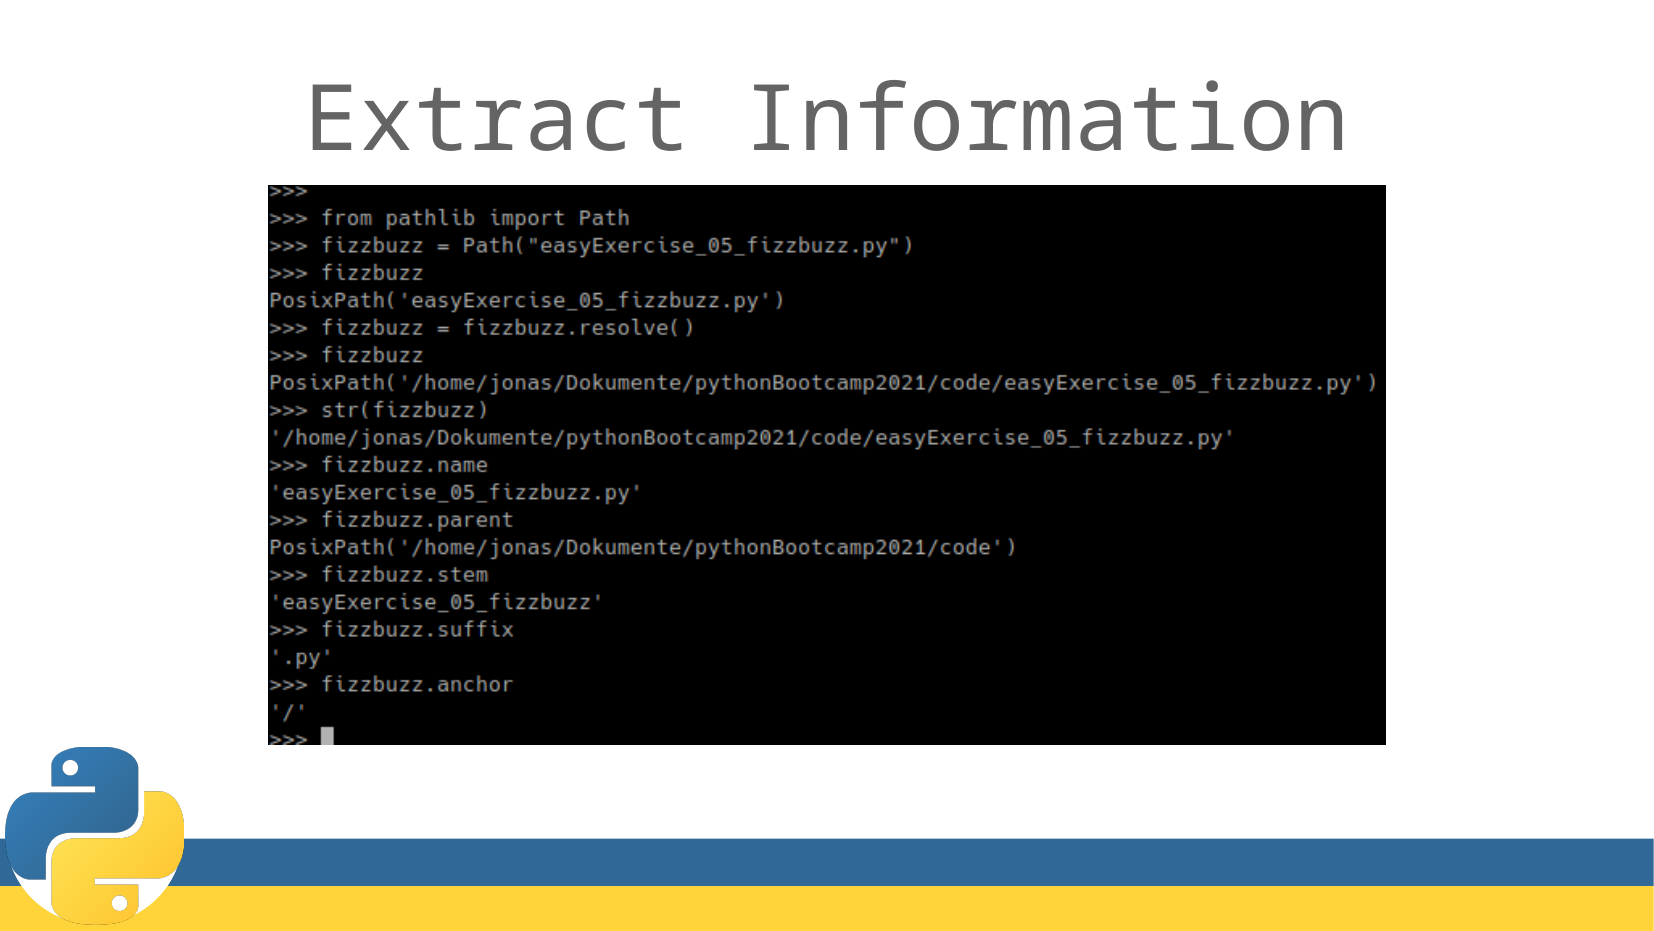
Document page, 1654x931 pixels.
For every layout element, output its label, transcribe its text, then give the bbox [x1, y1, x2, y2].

title Extract Information [82, 37, 1571, 193]
picture [268, 185, 1386, 745]
picture [5, 747, 184, 925]
